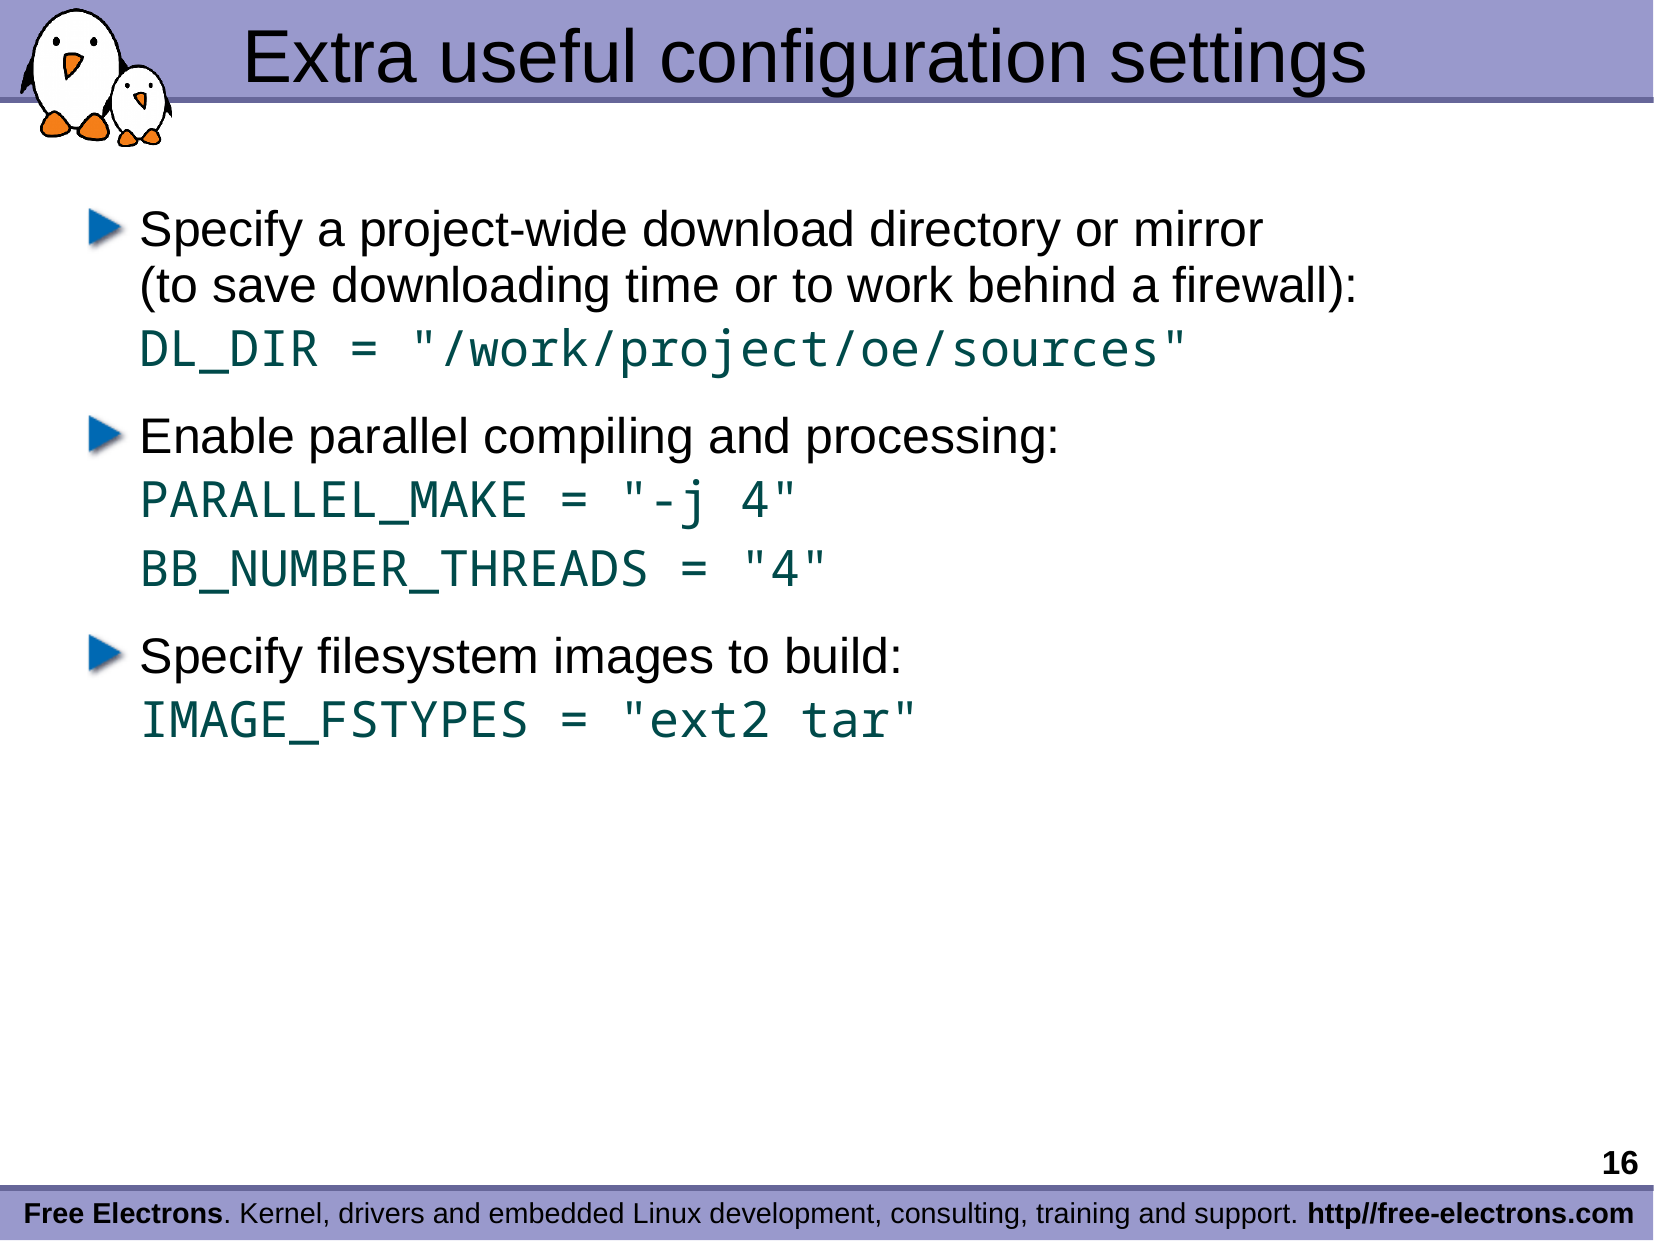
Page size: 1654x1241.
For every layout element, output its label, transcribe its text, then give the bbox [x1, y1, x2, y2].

picture [20, 8, 172, 147]
list Specify a project-wide download directory or mirror (to save downloading time or to work behind a firewall): DL_DIR = "/work/project/oe/sources" Enable parallel compiling and processing: PARALLEL_MAKE = "-j 4" BB_NUMBER_THREADS = "4" Specify filesystem images to build: IMAGE_FSTYPES = "ext2 tar" [68, 201, 1592, 1118]
title Extra useful configuration settings [60, 0, 1551, 114]
